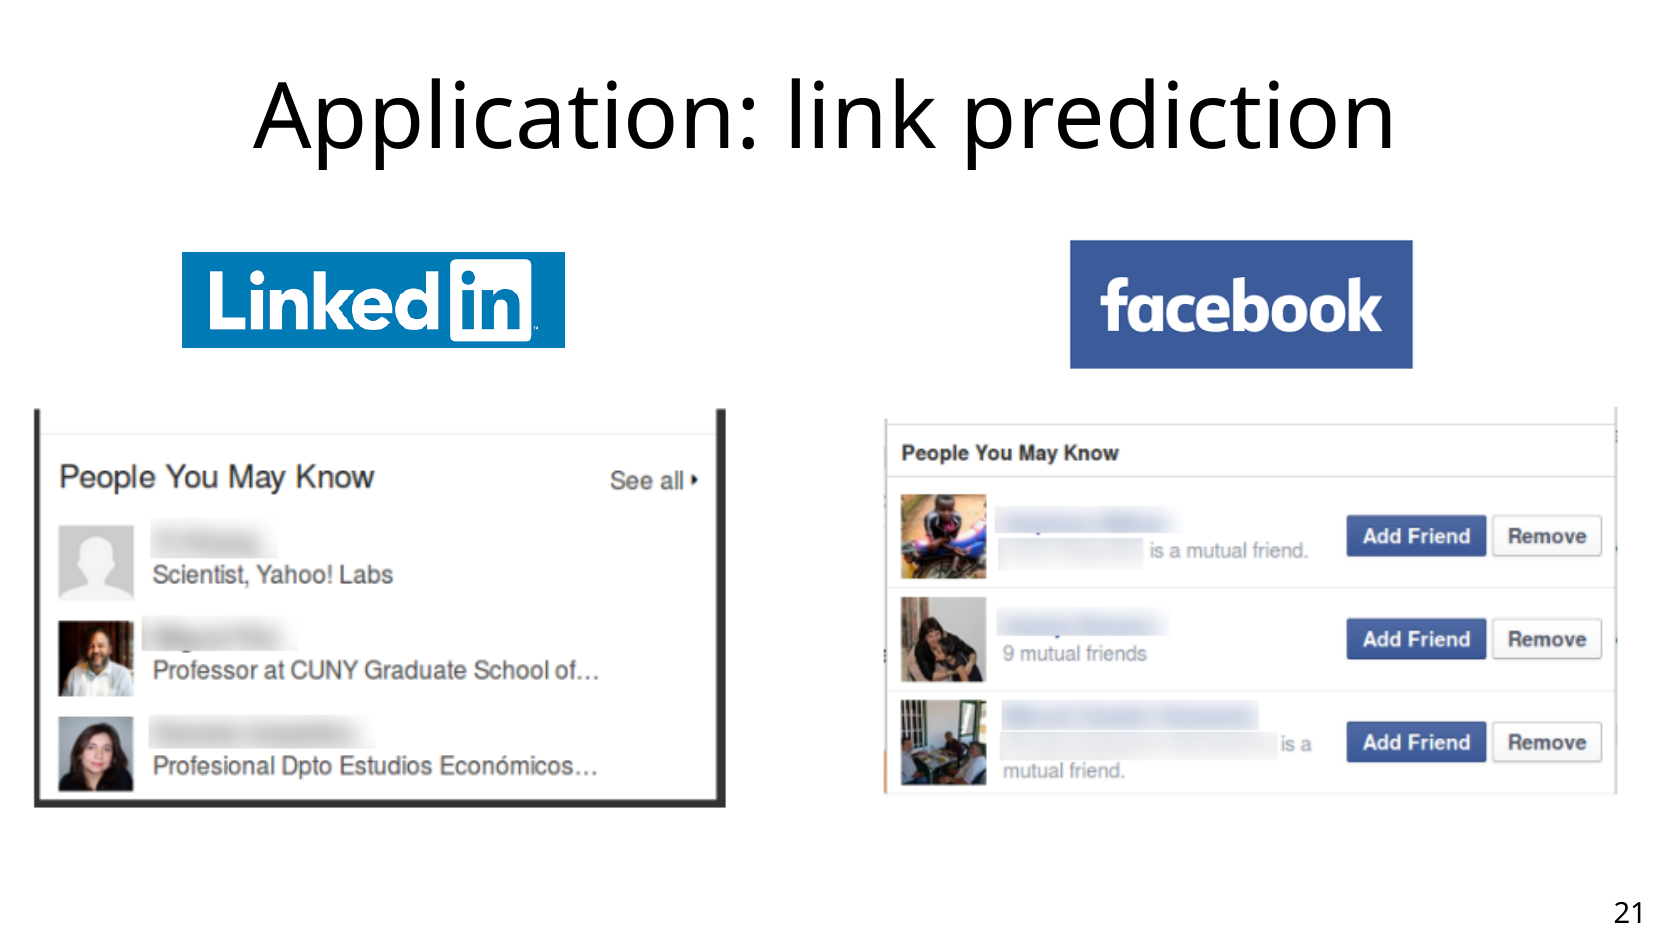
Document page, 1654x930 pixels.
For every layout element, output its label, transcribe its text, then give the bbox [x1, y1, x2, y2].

picture [270, 289, 307, 329]
title Application: link prediction [82, 1, 1571, 225]
picture [21, 407, 1638, 813]
picture [251, 291, 263, 329]
picture [314, 271, 353, 329]
picture [450, 259, 531, 341]
picture [210, 271, 245, 329]
picture [1064, 221, 1423, 384]
picture [251, 271, 264, 285]
picture [352, 289, 392, 330]
picture [395, 271, 438, 330]
